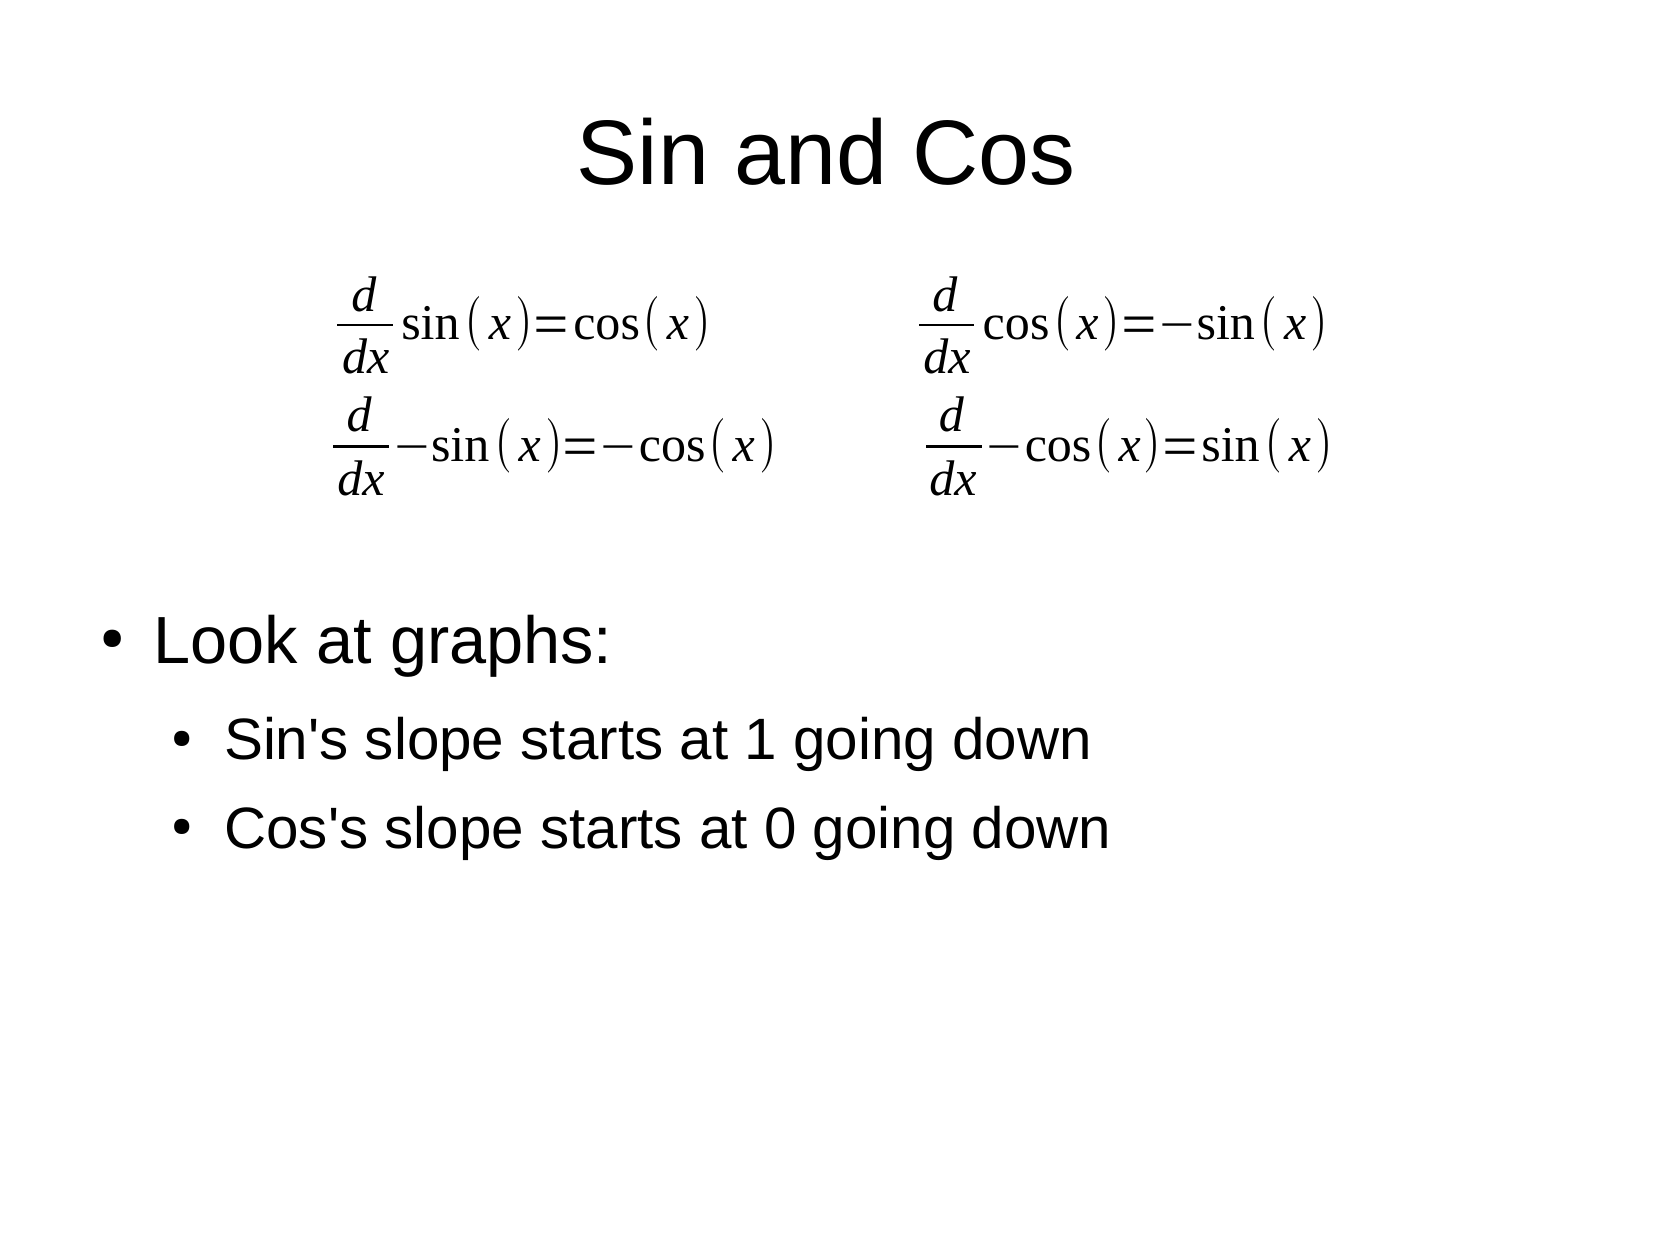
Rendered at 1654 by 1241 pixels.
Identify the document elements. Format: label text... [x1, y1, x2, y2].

chart [324, 265, 1338, 507]
list Look at graphs: Sin's slope starts at 1 going down Cos's slope starts at 0 going down [82, 290, 1571, 1109]
title Sin and Cos [82, 49, 1571, 257]
